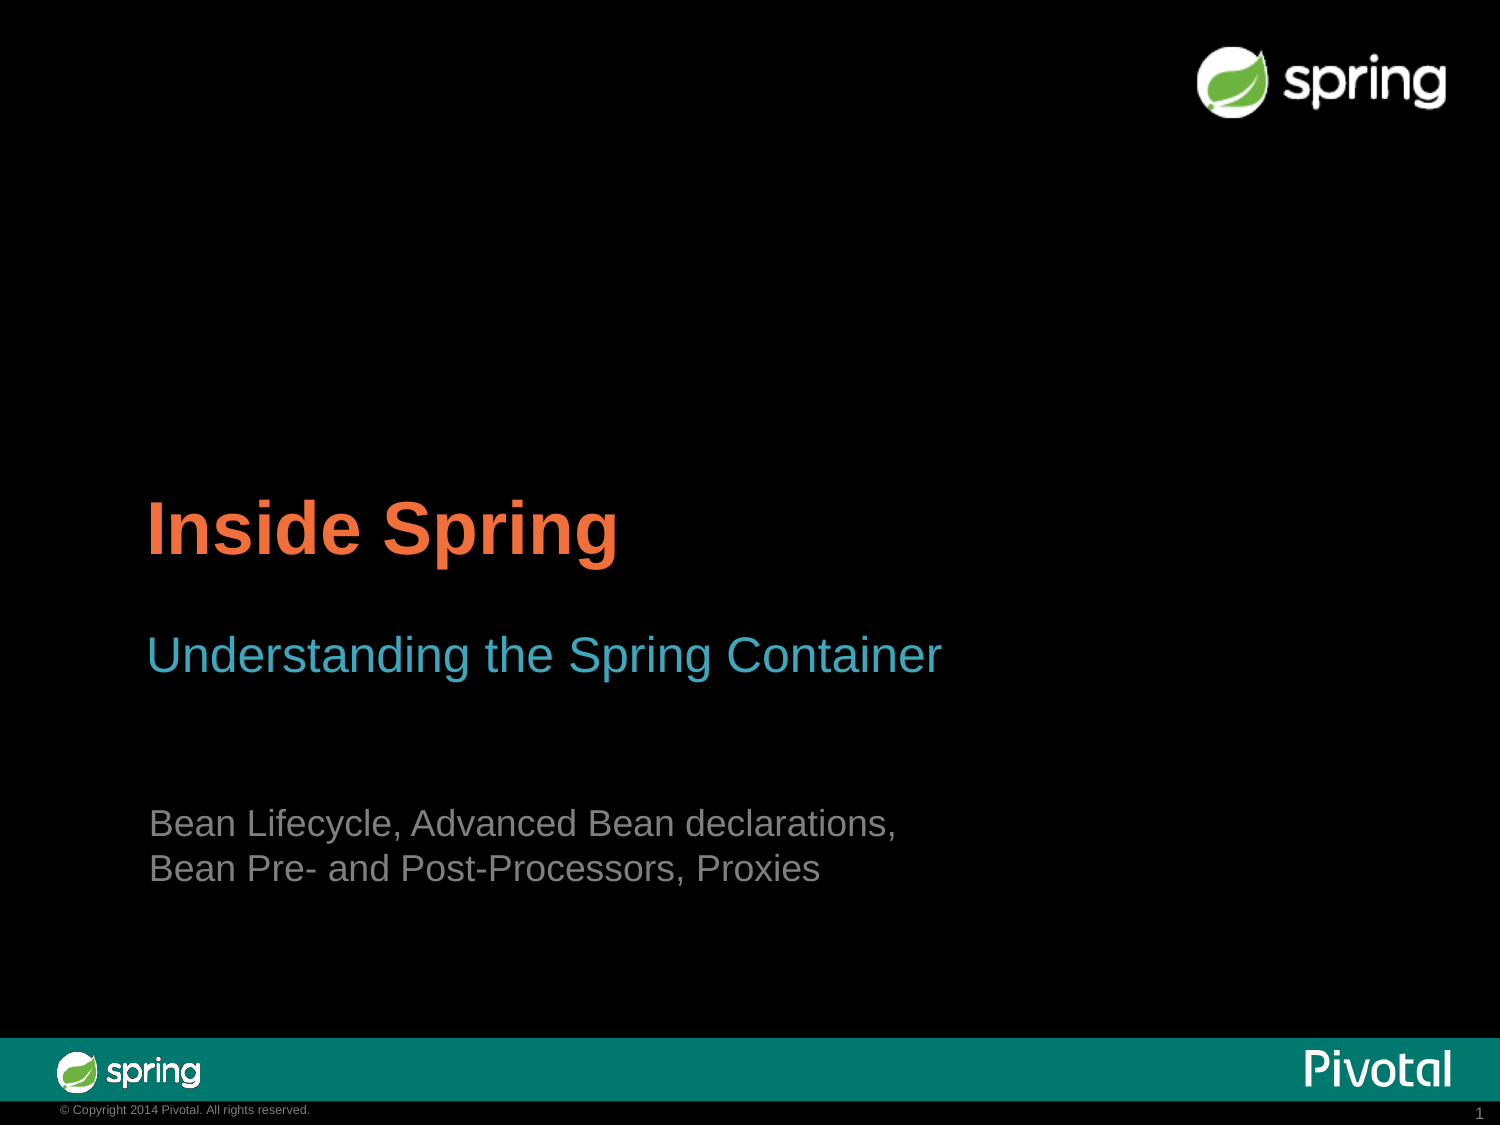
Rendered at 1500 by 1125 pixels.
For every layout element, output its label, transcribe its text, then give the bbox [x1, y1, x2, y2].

picture [32, 1041, 210, 1103]
picture [1155, 28, 1465, 136]
text_box Understanding the Spring Container [146, 622, 1139, 683]
title Inside Spring [146, 399, 866, 571]
picture [1304, 1047, 1452, 1090]
list Bean Lifecycle, Advanced Bean declarations, Bean Pre- and Post-Processors, Proxies [148, 798, 974, 889]
